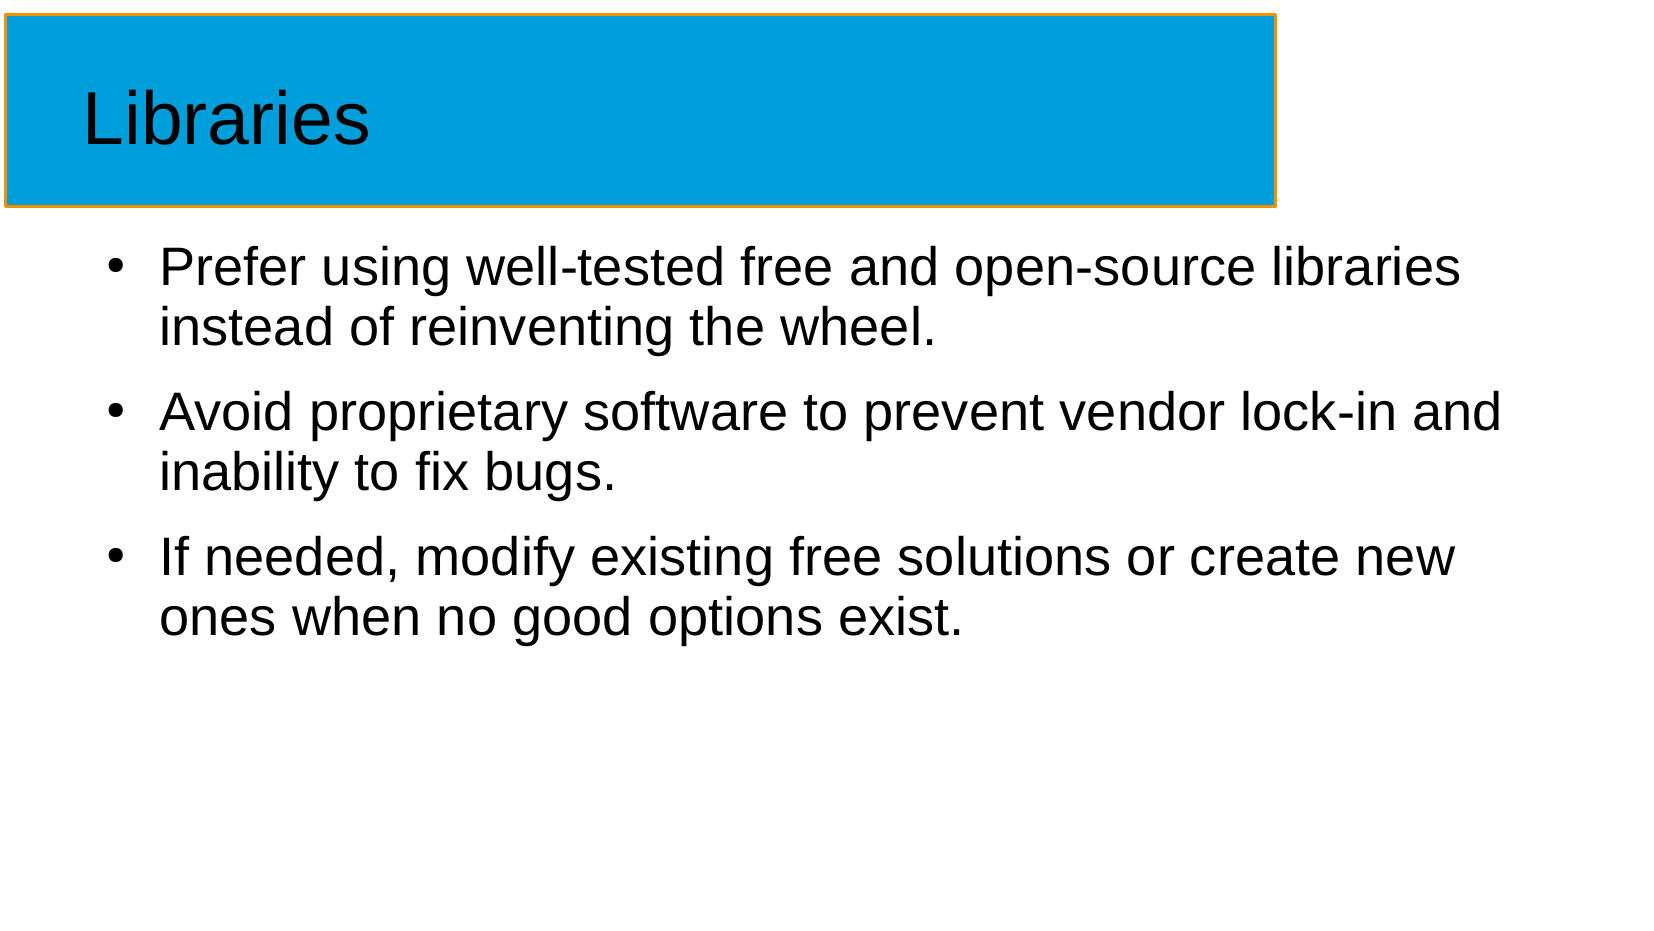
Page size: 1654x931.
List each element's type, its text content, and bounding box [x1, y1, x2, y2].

title Libraries [82, 44, 1235, 192]
list Prefer using well-tested free and open-source libraries instead of reinventing the wheel. Avoid proprietary software to prevent vendor lock-in and inability to fix bugs. If needed, modify existing free solutions or create new ones when no good options exist. [88, 236, 1565, 798]
